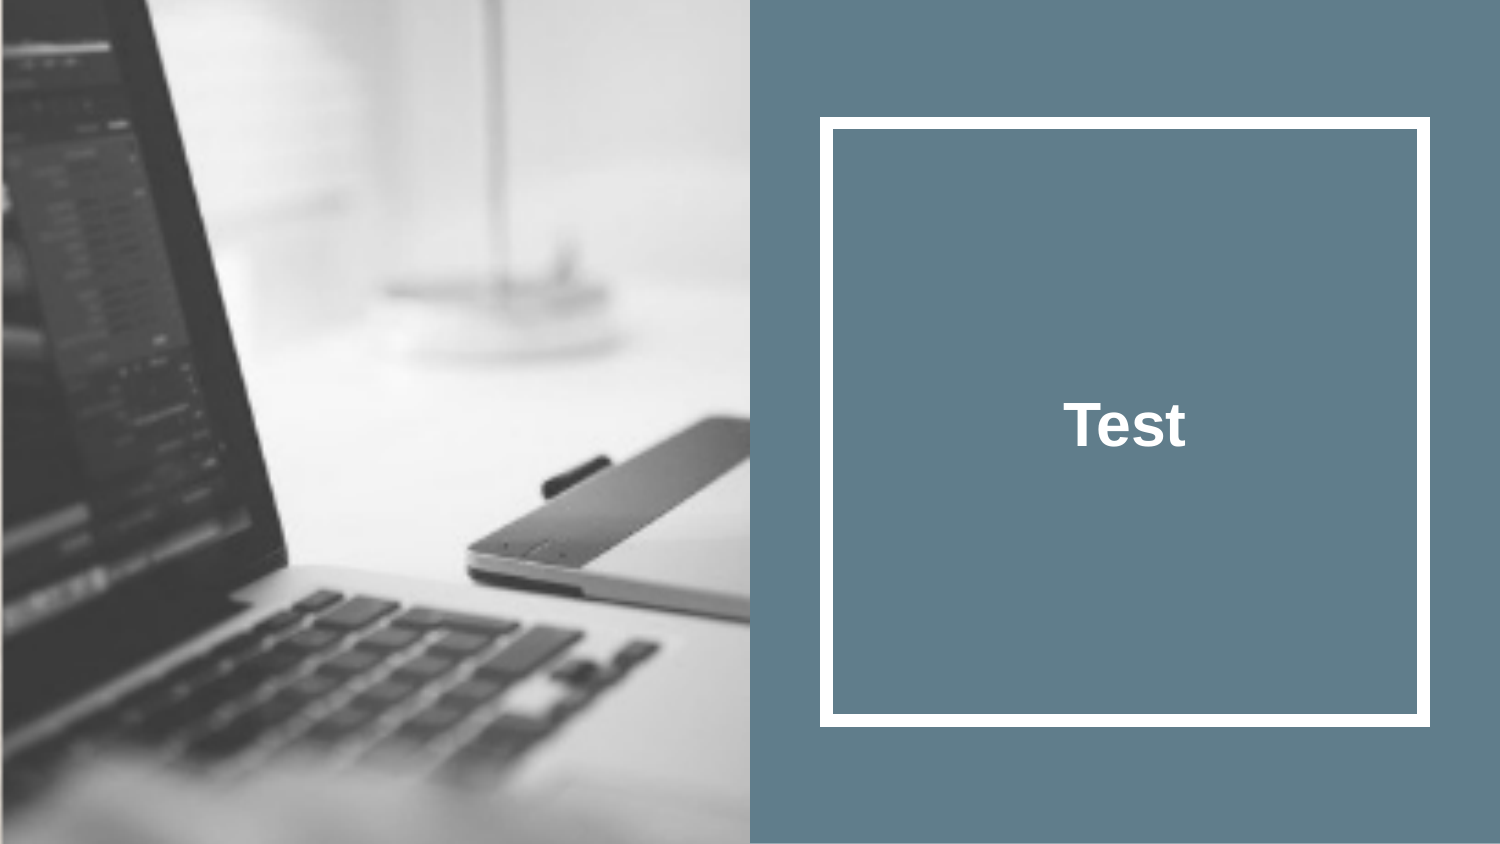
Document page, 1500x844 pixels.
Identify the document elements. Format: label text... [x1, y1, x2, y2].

picture [0, 0, 751, 844]
title Test [848, 151, 1402, 693]
